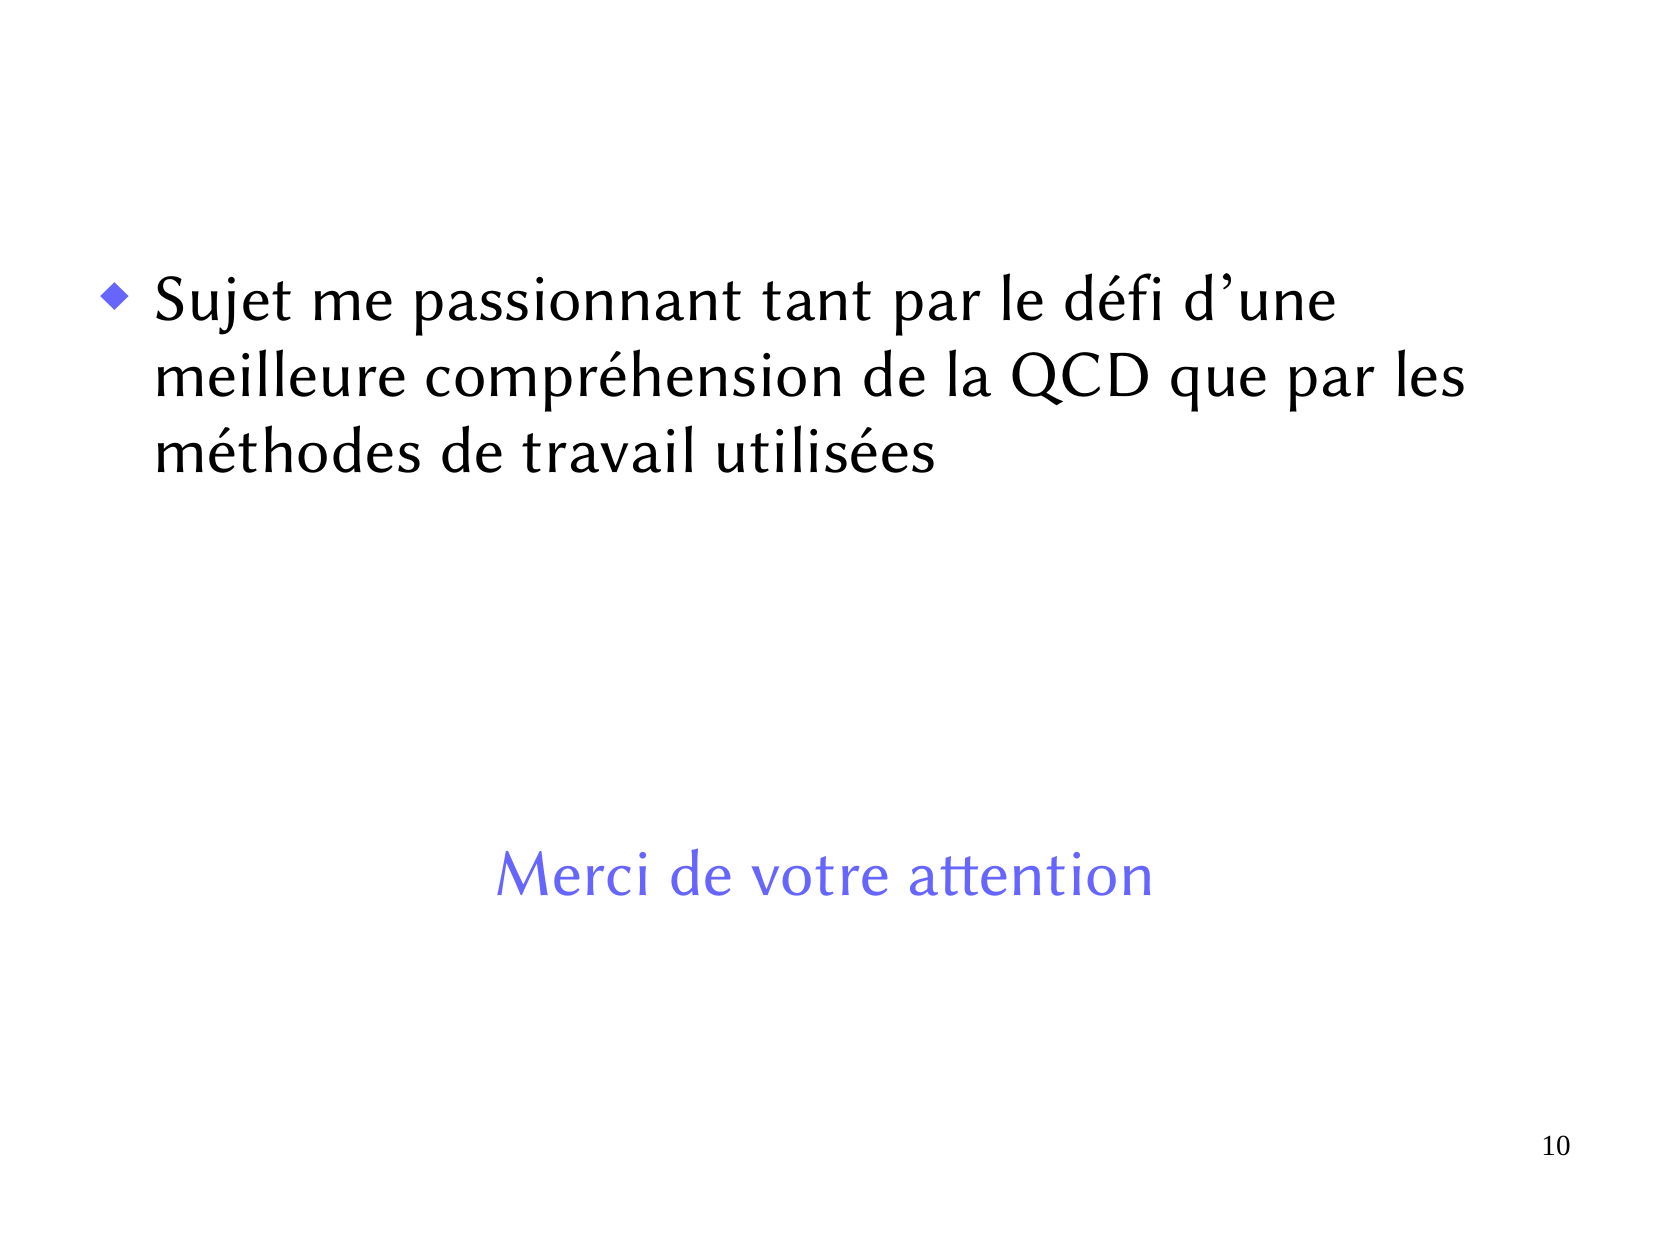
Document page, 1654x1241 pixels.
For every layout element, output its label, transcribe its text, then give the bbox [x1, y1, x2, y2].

list Sujet me passionnant tant par le défi d’une meilleure compréhension de la QCD que par les méthodes de travail utilisées Merci de votre attention [82, 260, 1571, 980]
